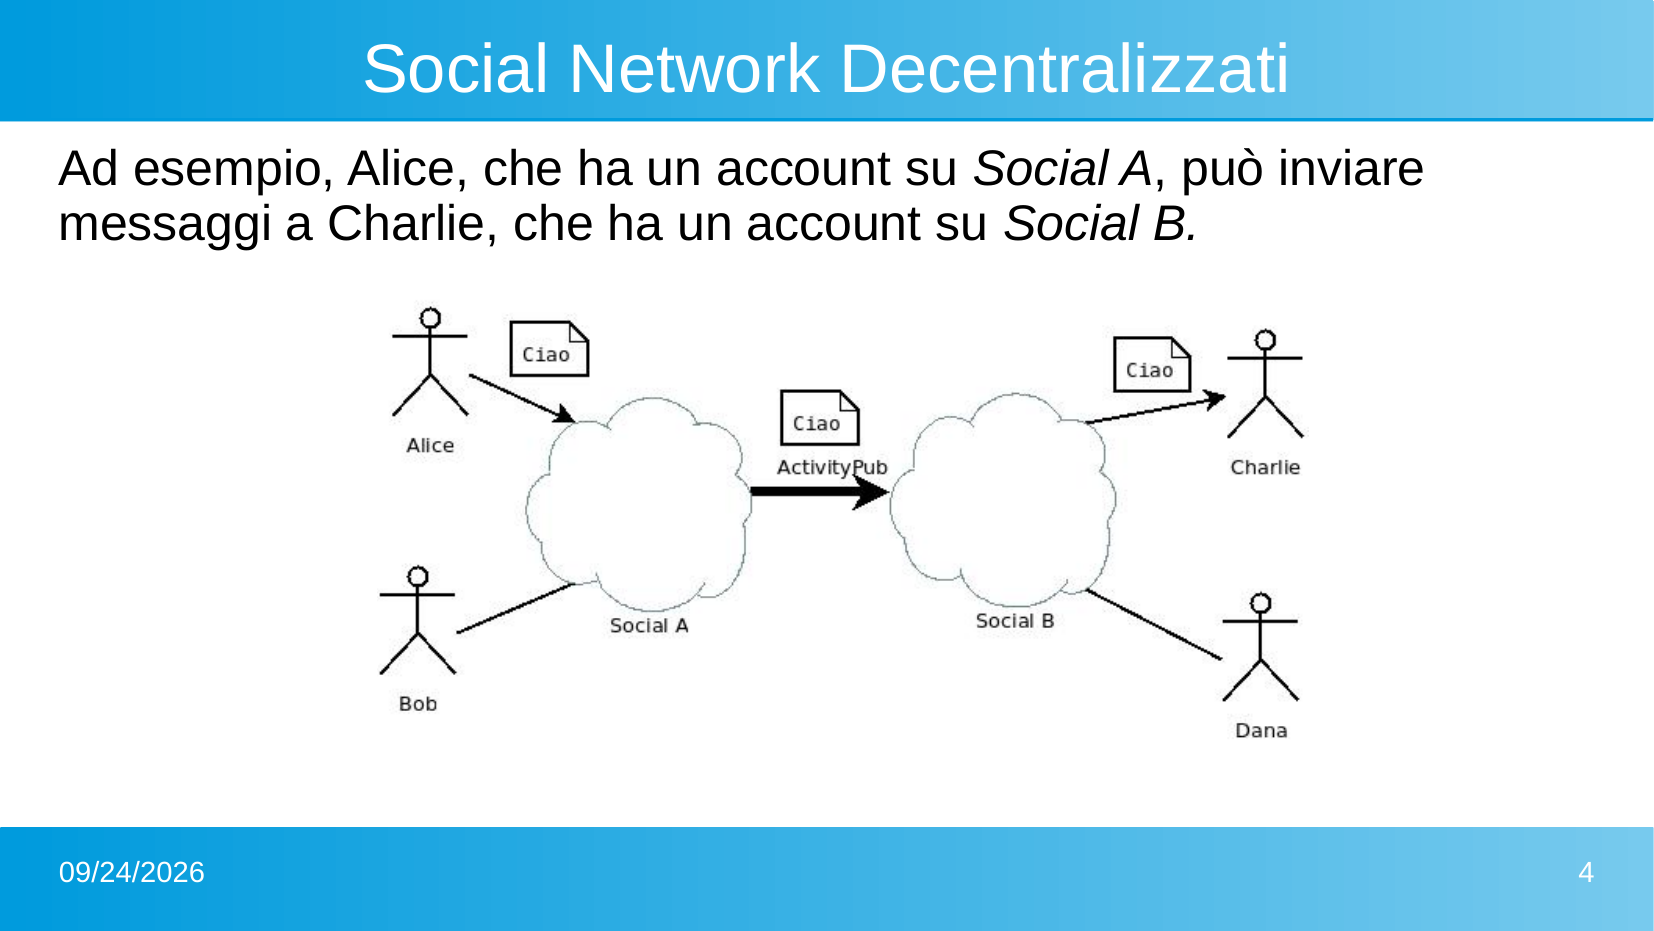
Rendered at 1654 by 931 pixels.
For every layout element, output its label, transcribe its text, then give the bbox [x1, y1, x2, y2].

title Social Network Decentralizzati [59, 29, 1595, 108]
list Ad esempio, Alice, che ha un account su Social A, può inviare messaggi a Charlie, che ha un account su Social B. [58, 139, 1594, 263]
picture [377, 288, 1309, 747]
